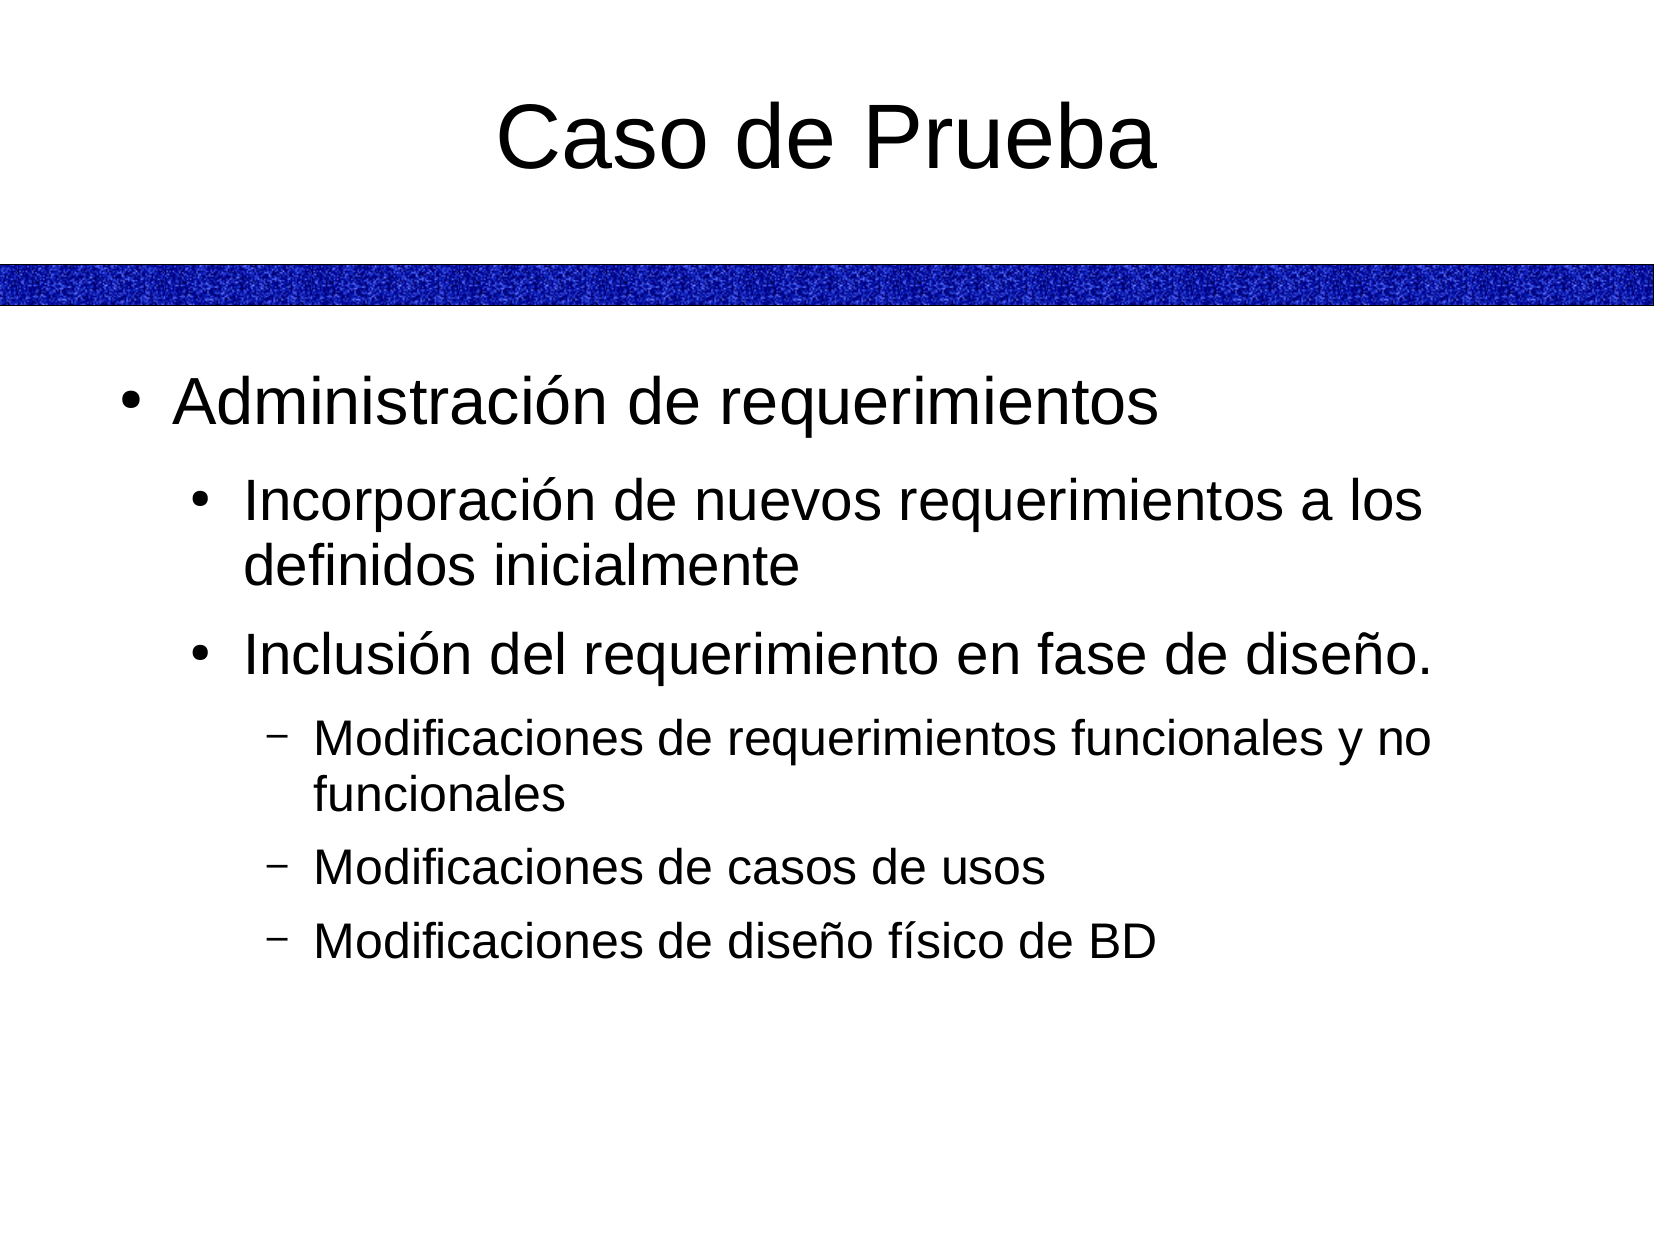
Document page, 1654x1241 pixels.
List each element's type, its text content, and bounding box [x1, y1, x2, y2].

list Administración de requerimientos Incorporación de nuevos requerimientos a los definidos inicialmente Inclusión del requerimiento en fase de diseño. Modificaciones de requerimientos funcionales y no funcionales Modificaciones de casos de usos Modificaciones de diseño físico de BD [101, 363, 1549, 1168]
picture [0, 265, 1653, 305]
title Caso de Prueba [58, 14, 1595, 260]
